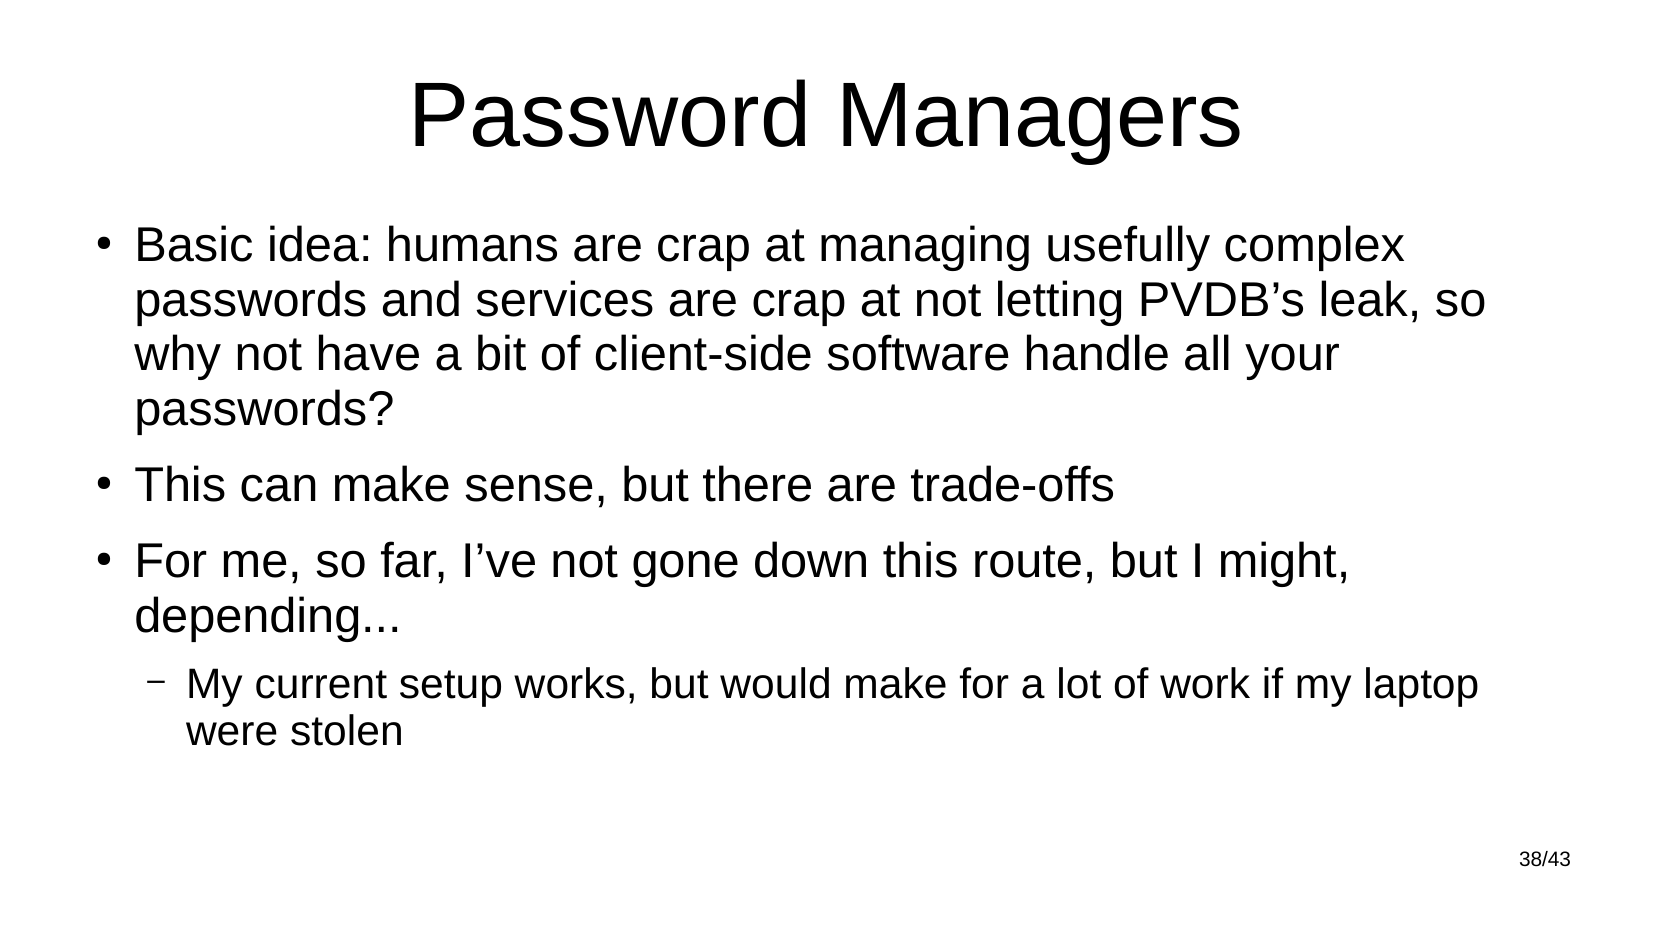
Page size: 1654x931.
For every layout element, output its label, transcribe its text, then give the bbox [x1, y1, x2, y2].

list Basic idea: humans are crap at managing usefully complex passwords and services are crap at not letting PVDB’s leak, so why not have a bit of client-side software handle all your passwords? This can make sense, but there are trade-offs For me, so far, I’ve not gone down this route, but I might, depending... My current setup works, but would make for a lot of work if my laptop were stolen [82, 217, 1571, 758]
title Password Managers [82, 37, 1571, 193]
